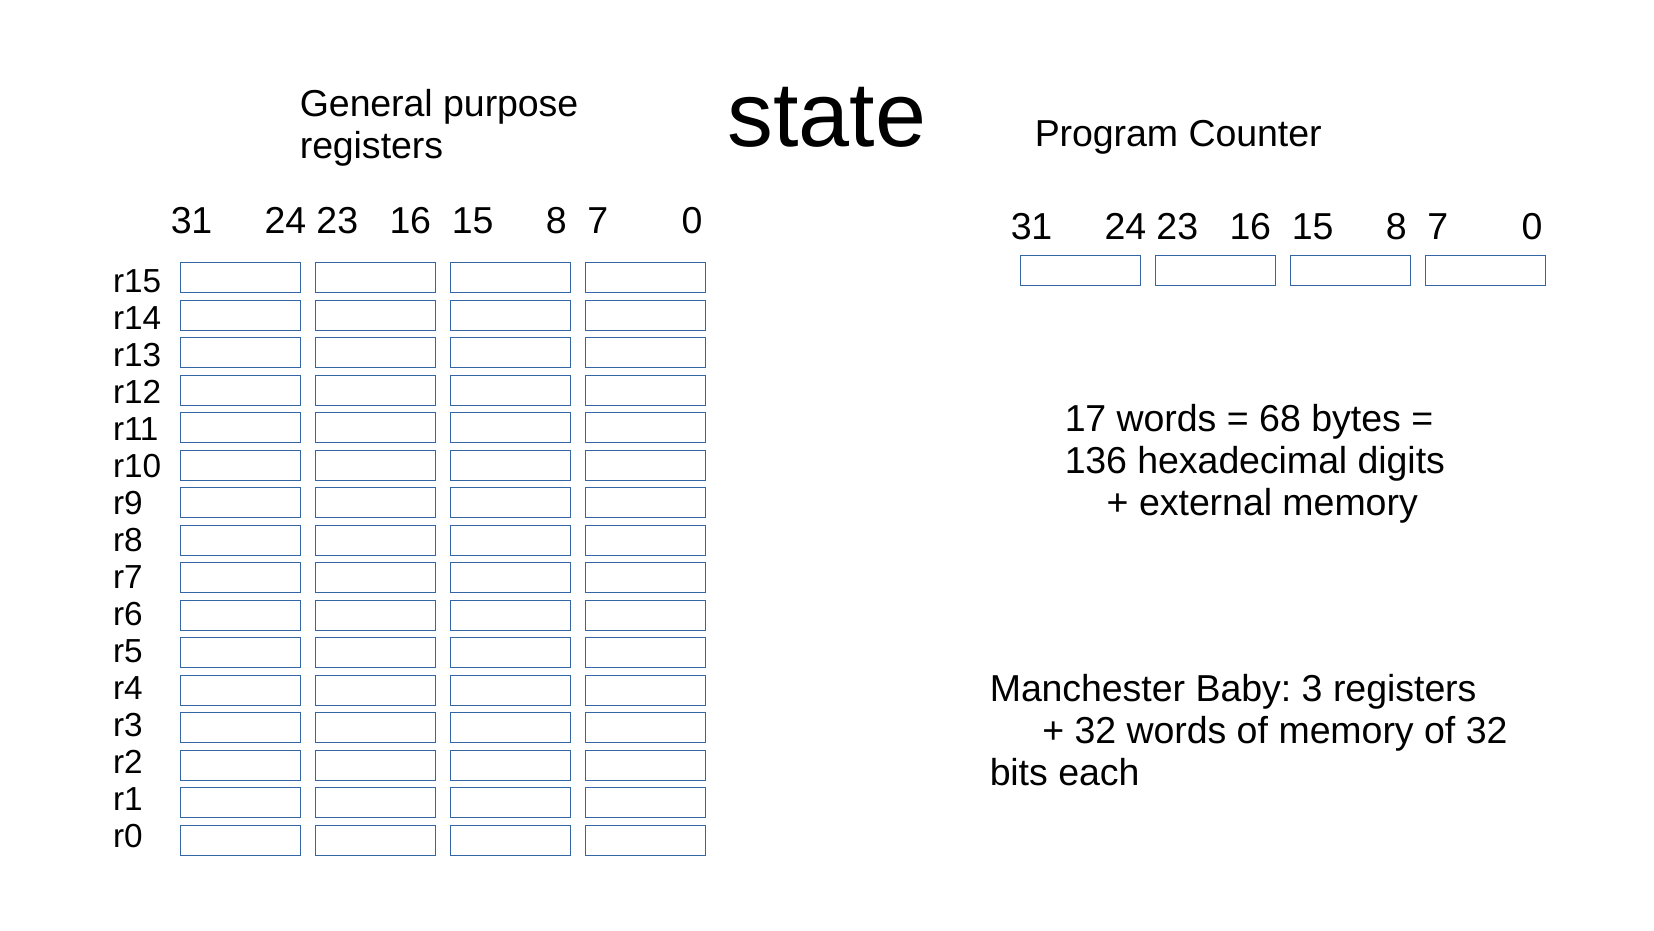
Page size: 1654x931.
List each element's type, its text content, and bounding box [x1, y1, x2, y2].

text_box Program Counter [1020, 105, 1546, 162]
text_box Manchester Baby: 3 registers + 32 words of memory of 32 bits each [975, 660, 1561, 801]
text_box r15 r14 r13 r12 r11 r10 r9 r8 r7 r6 r5 r4 r3 r2 r1 r0 [98, 255, 183, 905]
title state [82, 37, 1571, 193]
text_box 17 words = 68 bytes = 136 hexadecimal digits + external memory [1050, 390, 1486, 541]
text_box General purpose registers [285, 75, 616, 174]
text_box 31 24 23 16 15 8 7 0 [135, 192, 781, 250]
text_box 31 24 23 16 15 8 7 0 [975, 198, 1621, 256]
